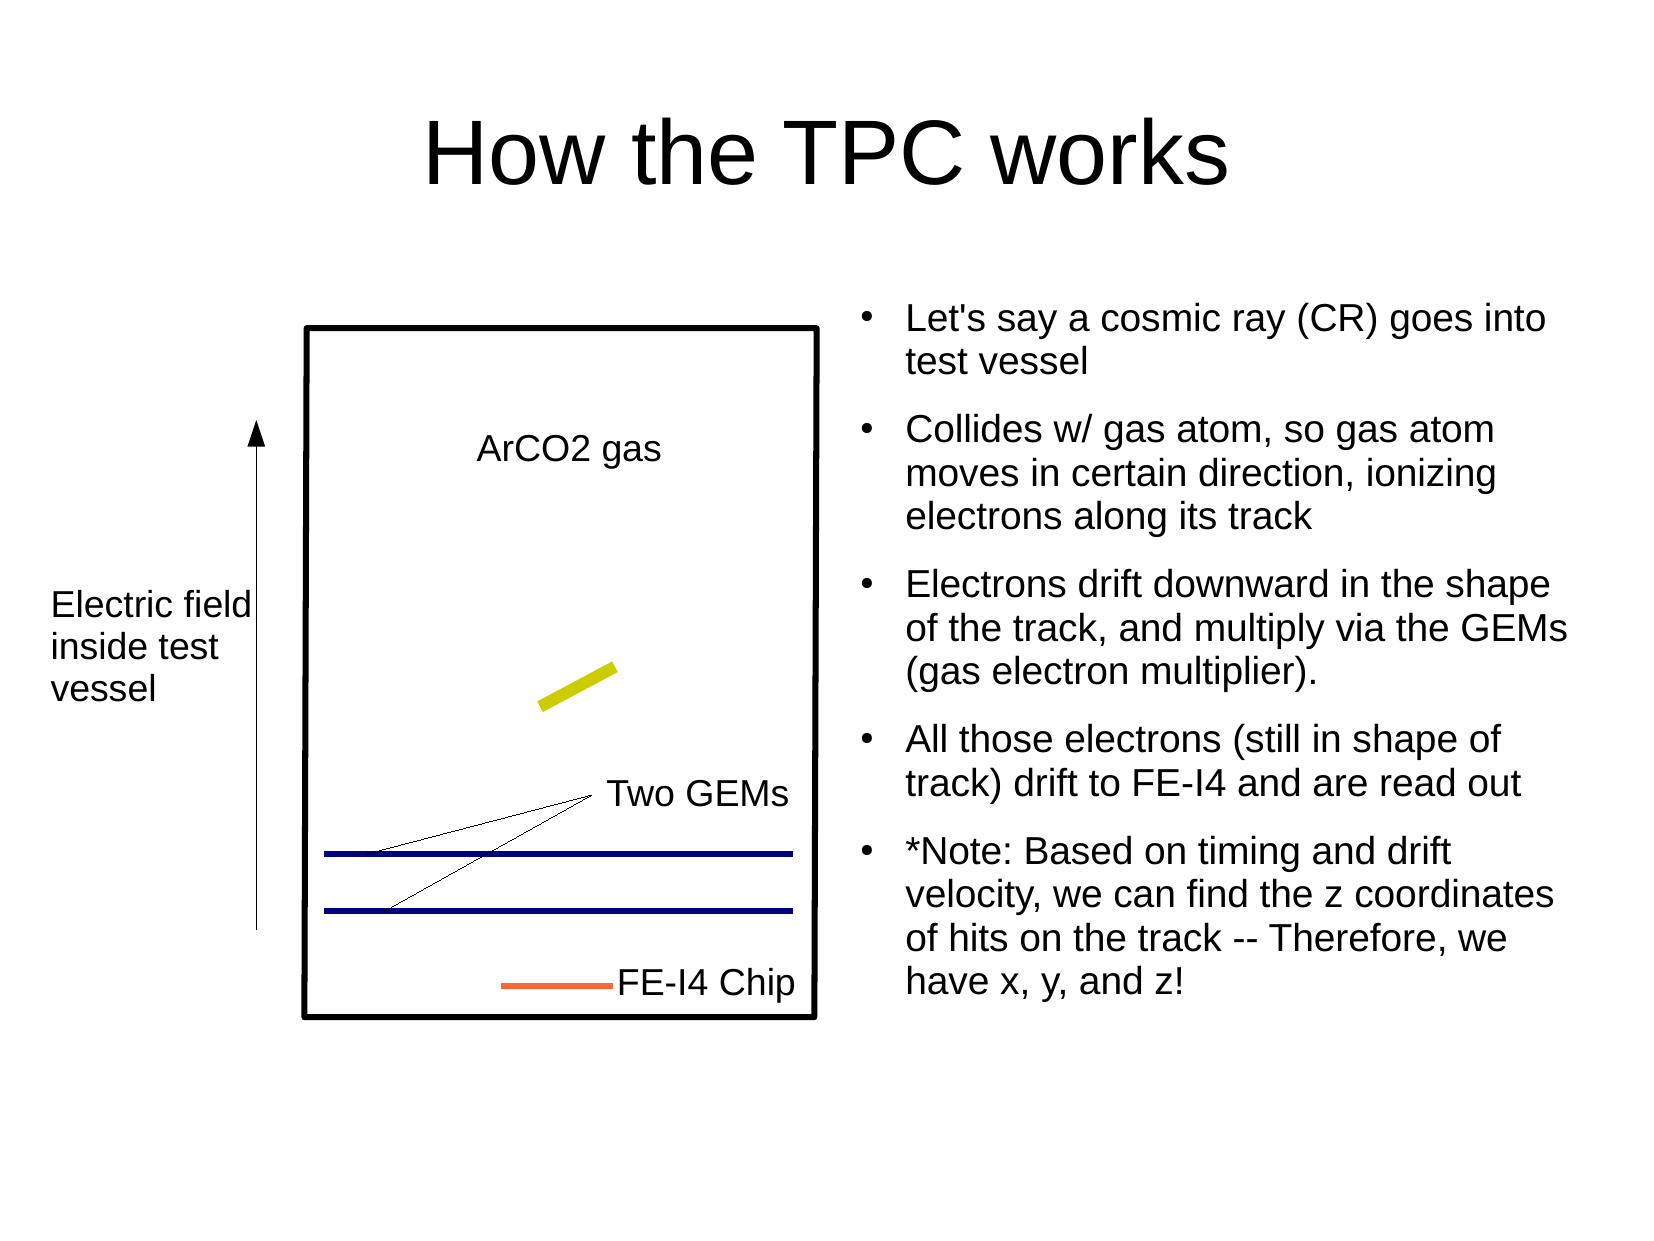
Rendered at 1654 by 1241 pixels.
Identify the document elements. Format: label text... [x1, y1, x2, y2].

title How the TPC works [82, 49, 1571, 257]
text_box Electric field inside test vessel [35, 576, 278, 717]
text_box FE-I4 Chip [602, 954, 811, 1011]
text_box ArCO2 gas [461, 420, 677, 564]
list Let's say a cosmic ray (CR) goes into test vessel Collides w/ gas atom, so gas atom moves in certain direction, ionizing electrons along its track Electrons drift downward in the shape of the track, and multiply via the GEMs (gas electron multiplier). All those electrons (still in shape of track) drift to FE-I4 and are read out *Note: Based on timing and drift velocity, we can find the z coordinates of hits on the track -- Therefore, we have x, y, and z! [845, 296, 1572, 1016]
text_box Two GEMs [591, 765, 805, 822]
text_box [304, 328, 817, 1018]
